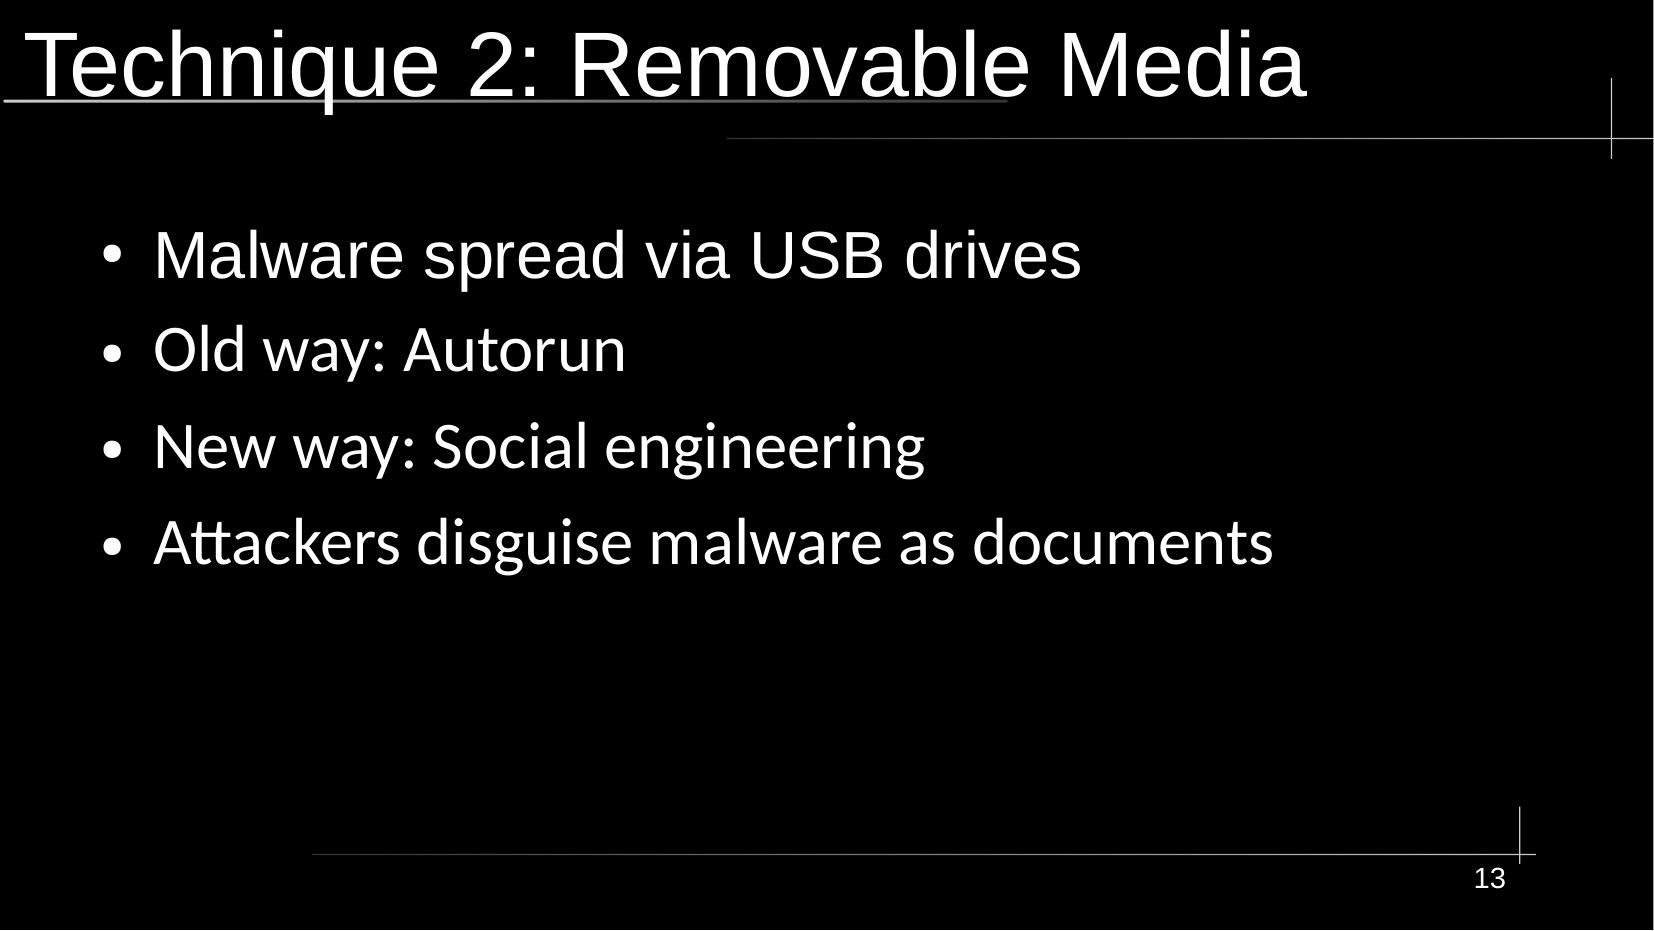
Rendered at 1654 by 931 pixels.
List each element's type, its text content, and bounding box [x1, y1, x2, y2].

list Malware spread via USB drives Old way: Autorun New way: Social engineering Attackers disguise malware as documents [82, 217, 1571, 758]
title Technique 2: Removable Media [23, 11, 1589, 119]
